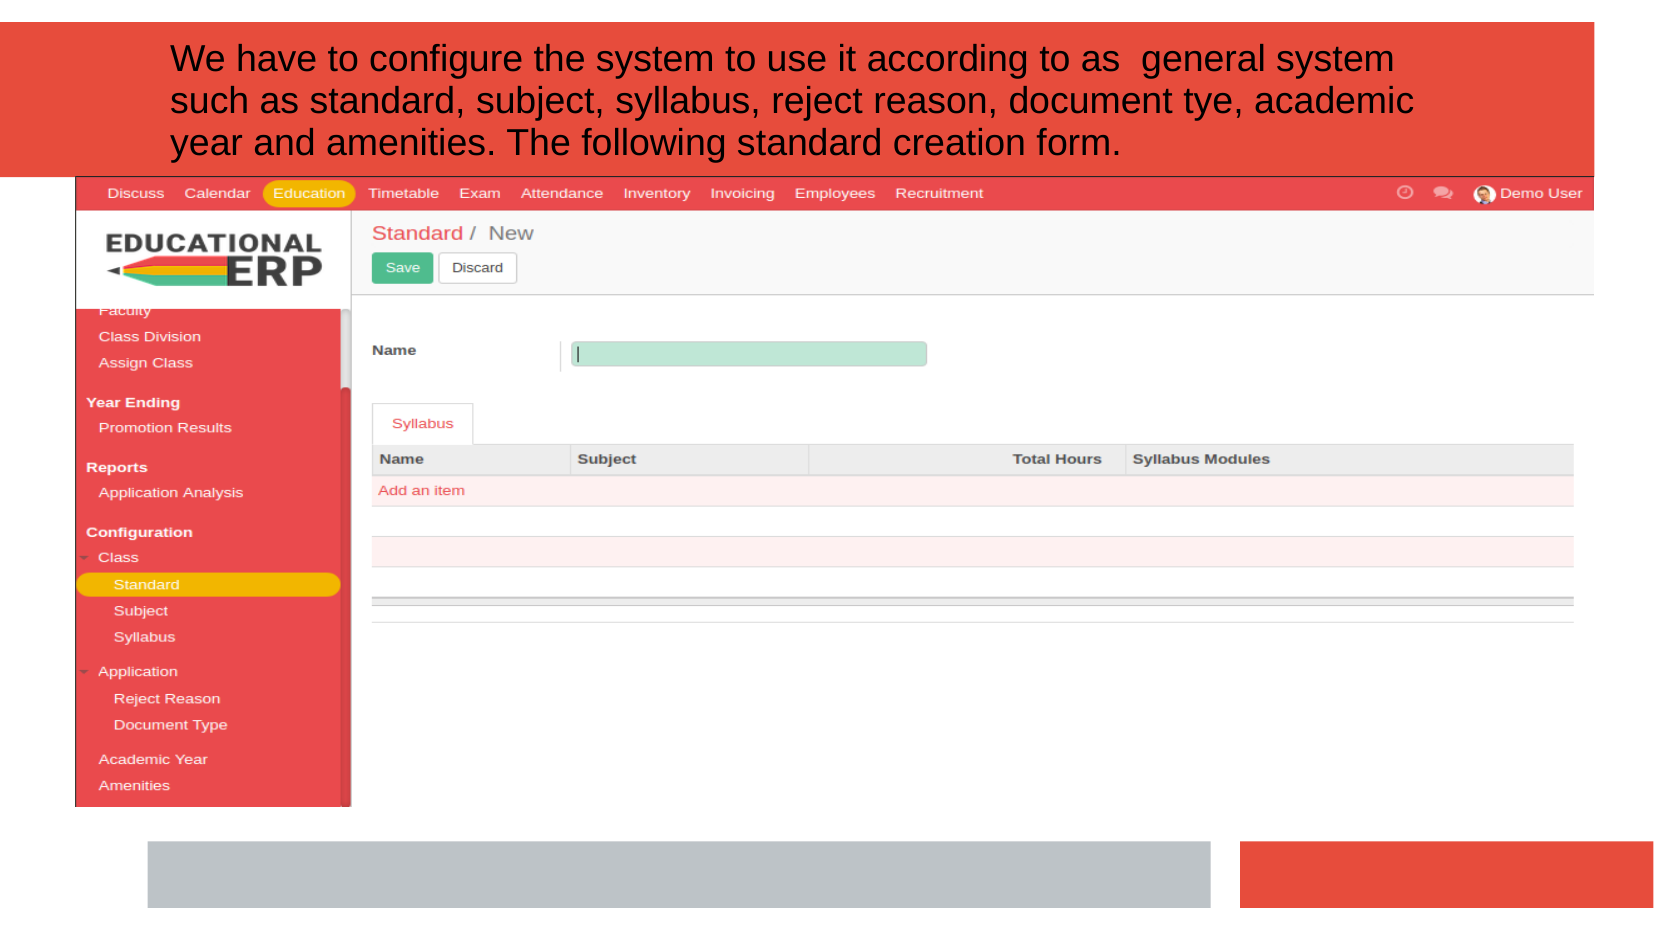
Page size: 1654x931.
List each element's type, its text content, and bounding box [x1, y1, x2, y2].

picture [75, 176, 1594, 807]
text_box We have to configure the system to use it according to as general system such as standard, subject, syllabus, reject reason, document tye, academic year and amenities. The following standard creation form. [155, 30, 1441, 171]
